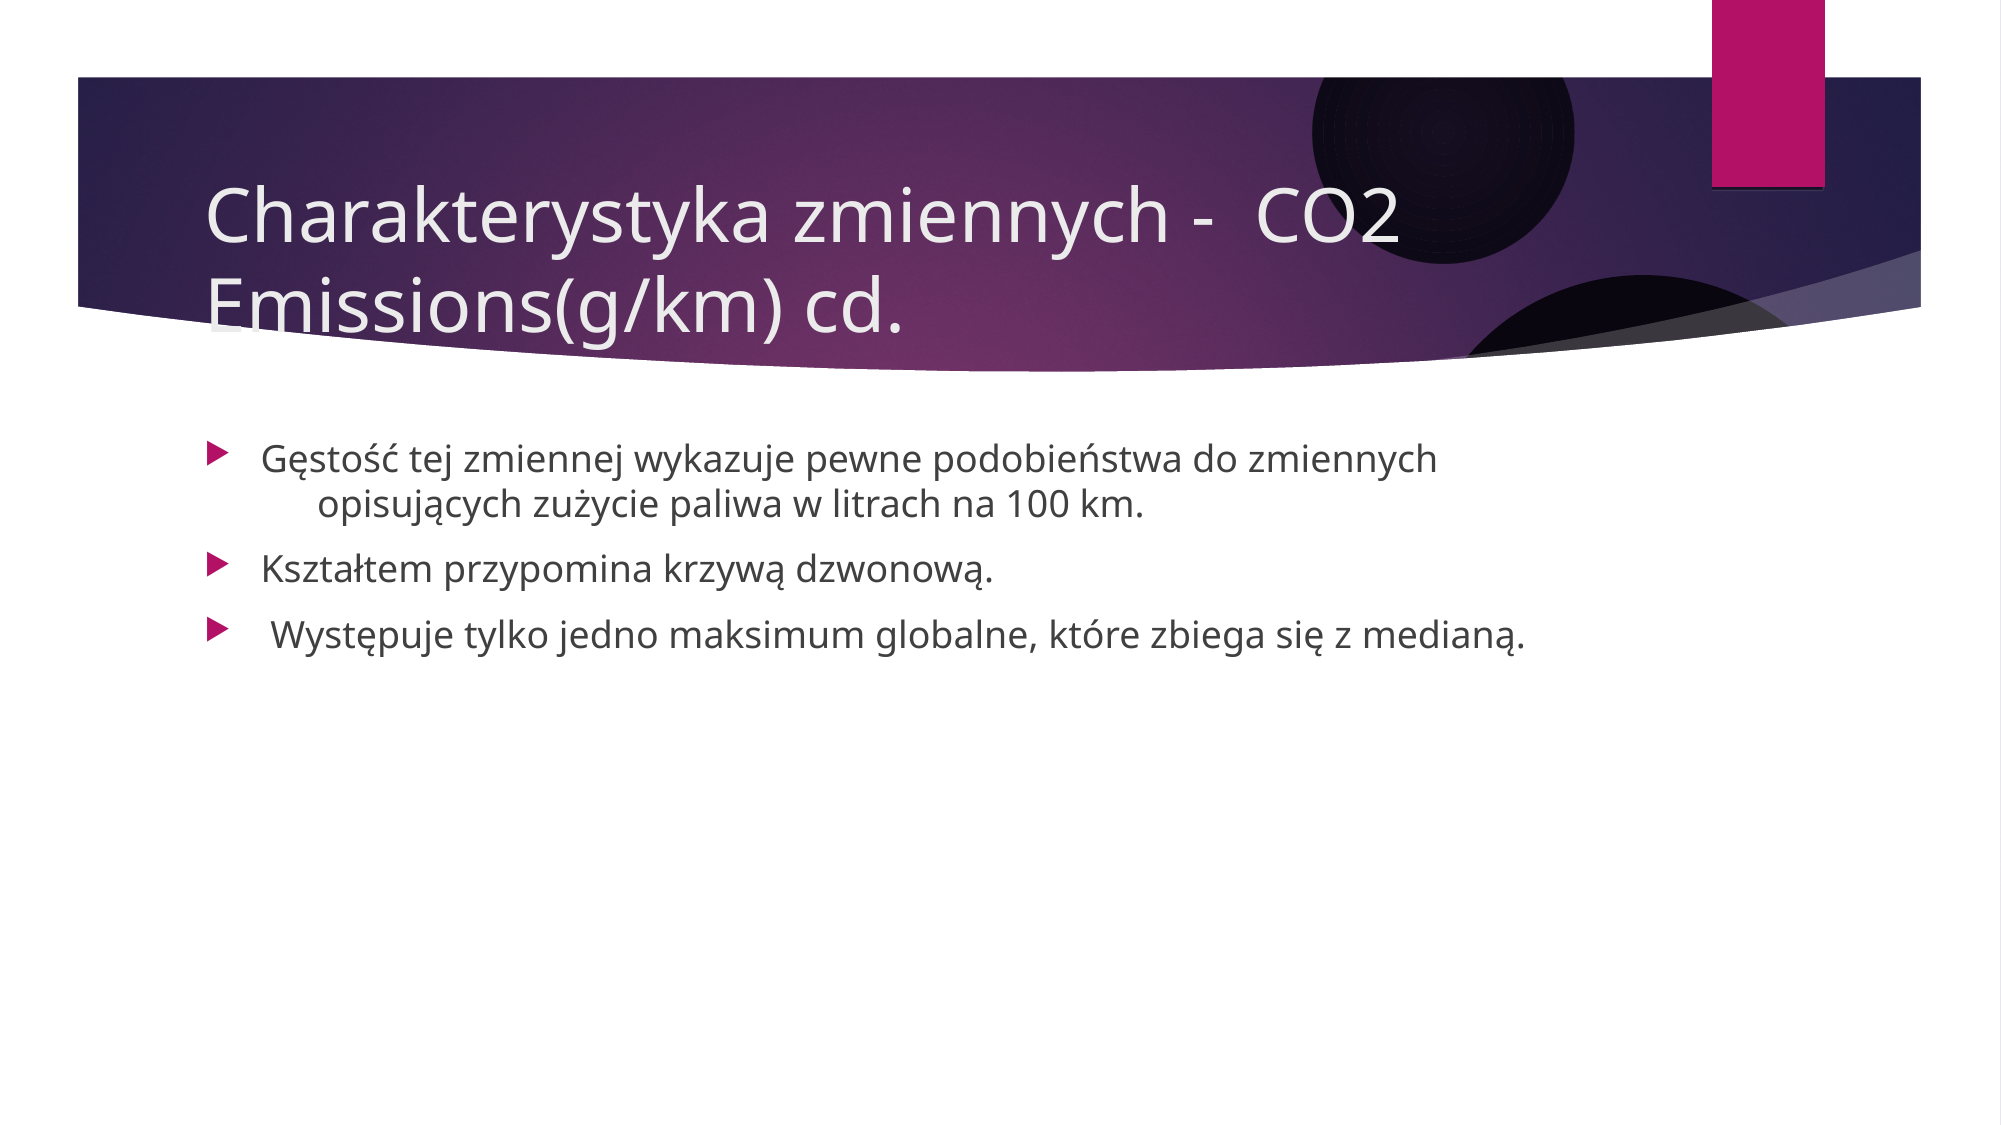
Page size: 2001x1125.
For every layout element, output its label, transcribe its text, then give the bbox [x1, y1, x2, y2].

title Charakterystyka zmiennych - CO2 Emissions(g/km) cd. [189, 159, 1627, 276]
list Gęstość tej zmiennej wykazuje pewne podobieństwa do zmiennych opisujących zużycie paliwa w litrach na 100 km. Kształtem przypomina krzywą dzwonową. Występuje tylko jedno maksimum globalne, które zbiega się z medianą. [189, 427, 1638, 988]
